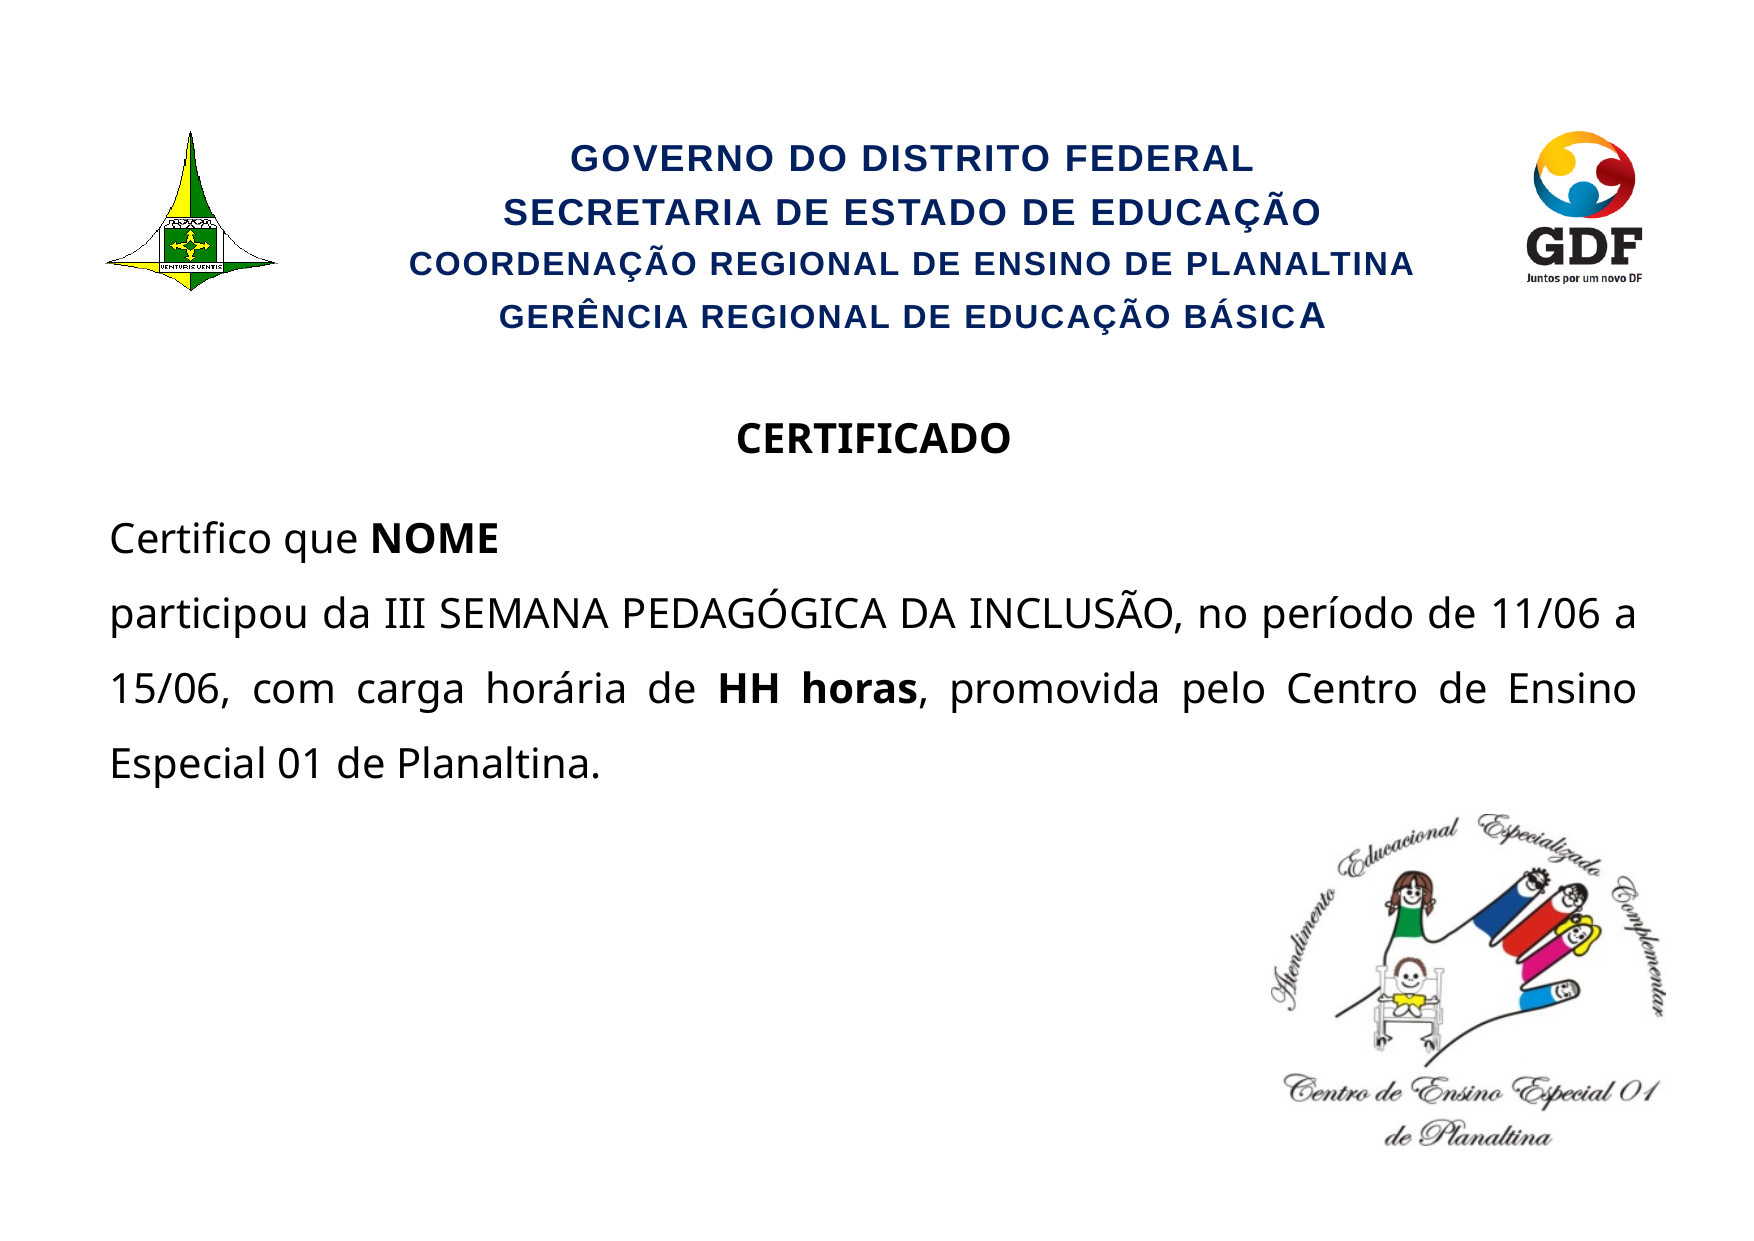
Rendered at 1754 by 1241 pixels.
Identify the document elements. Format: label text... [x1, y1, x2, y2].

text_box CERTIFICADO Certifico que NOME participou da III SEMANA PEDAGÓGICA DA INCLUSÃO, no período de 11/06 a 15/06, com carga horária de HH horas, promovida pelo Centro de Ensino Especial 01 de Planaltina. [94, 404, 1654, 919]
chart [102, 127, 283, 293]
picture [1271, 814, 1666, 1146]
table_header GOVERNO DO DISTRITO FEDERAL SECRETARIA DE ESTADO DE EDUCAÇÃO COORDENAÇÃO REGIONAL DE ENSINO DE PLANALTINA GERÊNCIA REGIONAL DE EDUCAÇÃO BÁSICA [344, 125, 1481, 343]
picture [1513, 122, 1654, 284]
table_header [1481, 125, 1618, 343]
table_header [213, 125, 344, 343]
